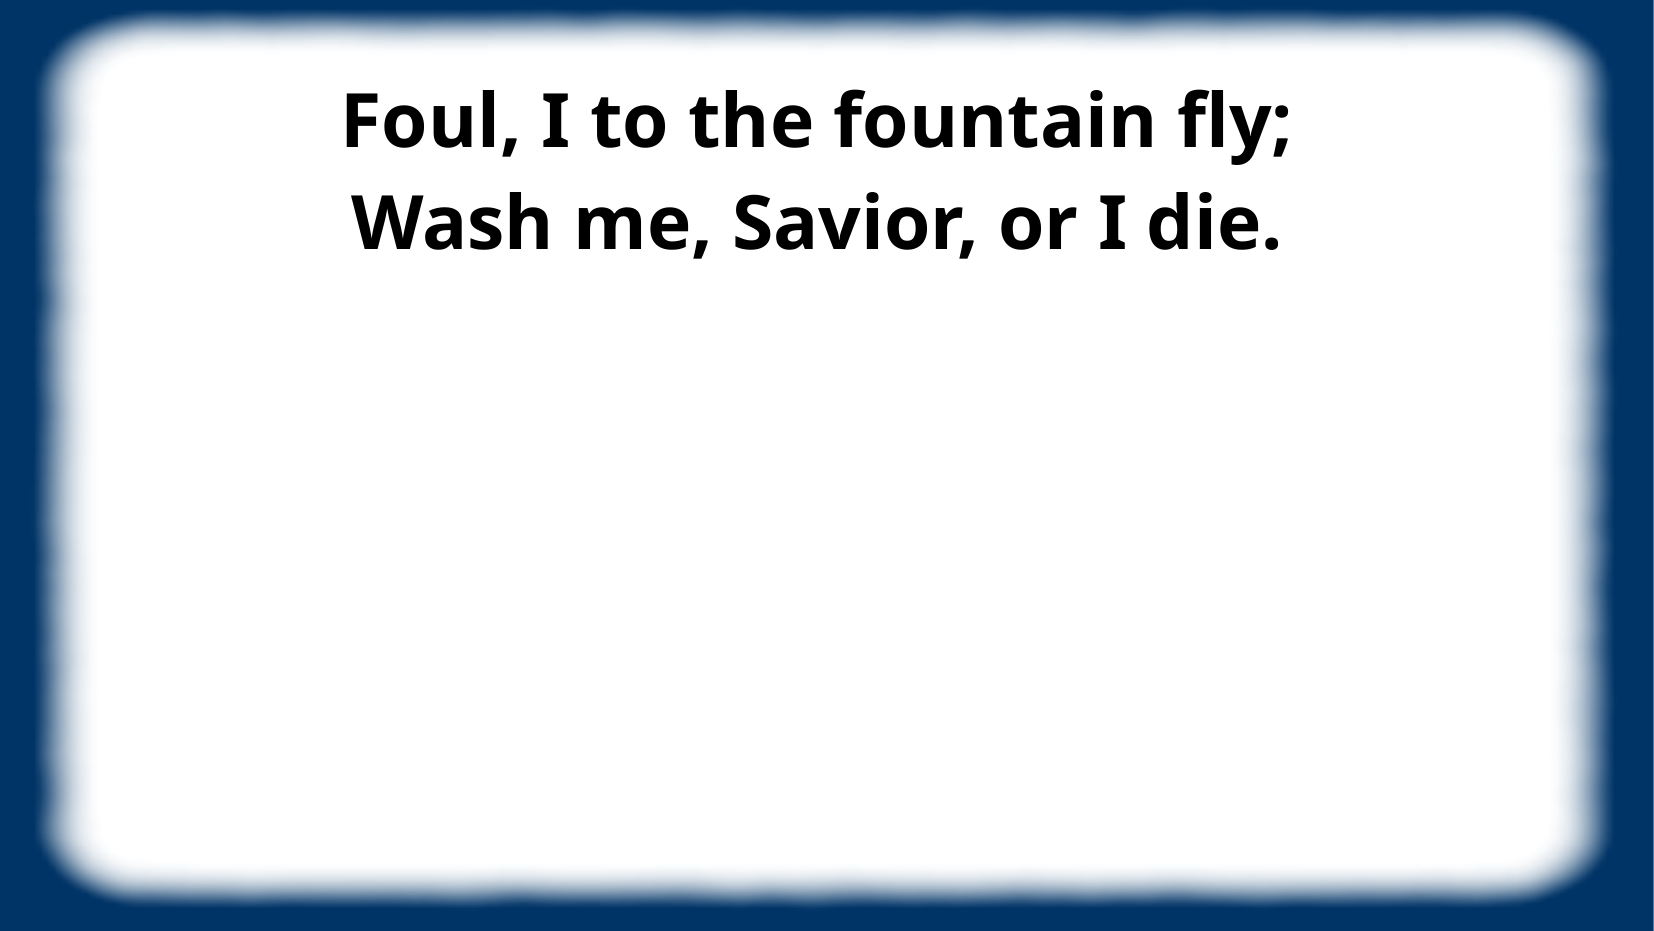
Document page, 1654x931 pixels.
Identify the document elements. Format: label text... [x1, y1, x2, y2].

text_box Foul, I to the fountain fly; Wash me, Savior, or I die. [90, 60, 1546, 274]
picture [0, 0, 1654, 931]
